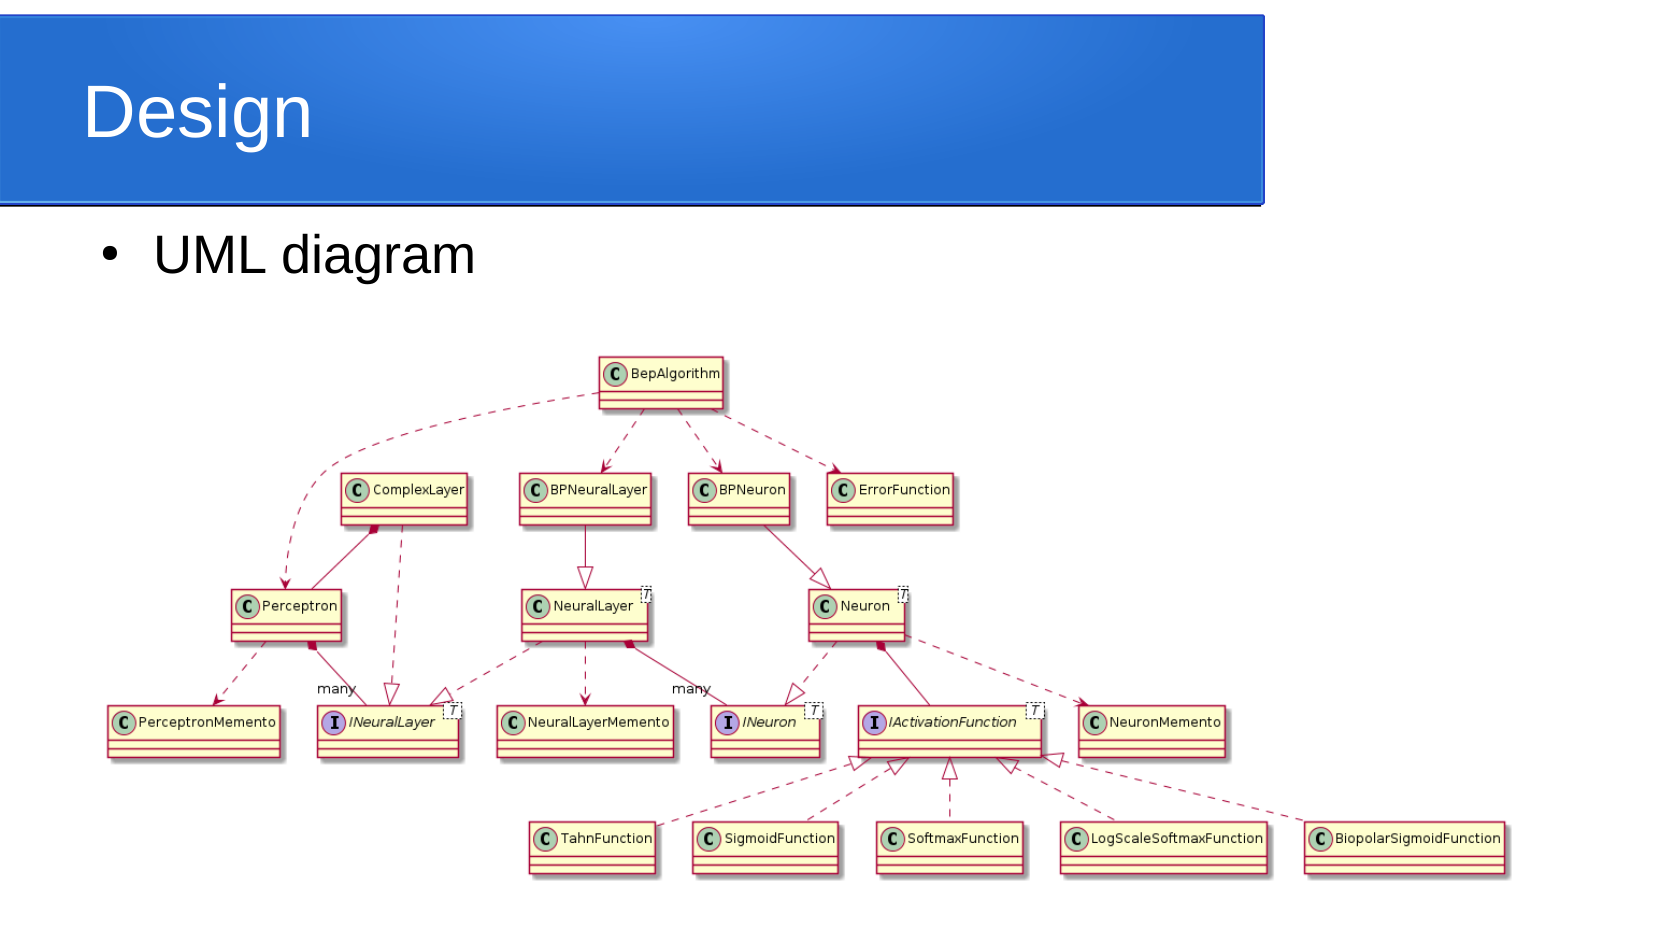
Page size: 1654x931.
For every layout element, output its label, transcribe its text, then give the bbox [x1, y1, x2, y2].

picture [101, 348, 1516, 886]
title Design [82, 35, 1235, 189]
list UML diagram [82, 224, 1571, 764]
